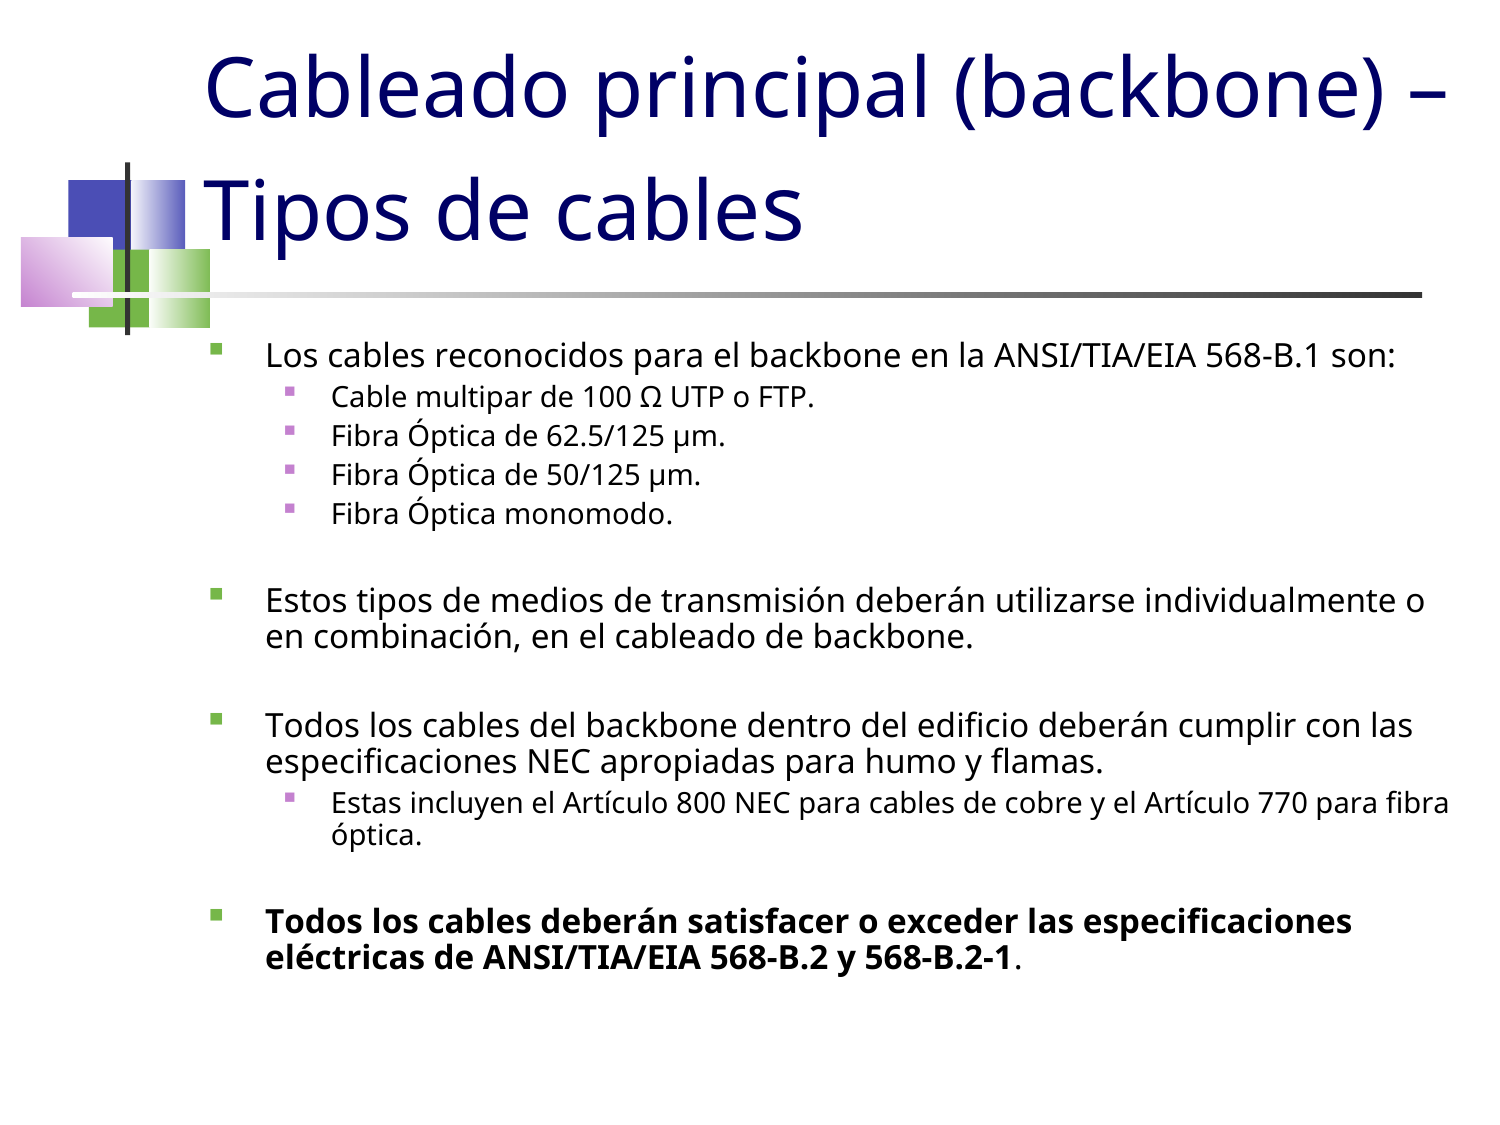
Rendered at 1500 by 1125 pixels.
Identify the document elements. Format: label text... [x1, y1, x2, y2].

title Cableado principal (backbone) – Tipos de cables [188, 35, 1468, 276]
list Los cables reconocidos para el backbone en la ANSI/TIA/EIA 568-B.1 son: Cable multipar de 100 Ω UTP o FTP. Fibra Óptica de 62.5/125 μm. Fibra Óptica de 50/125 μm. Fibra Óptica monomodo. Estos tipos de medios de transmisión deberán utilizarse individualmente o en combinación, en el cableado de backbone. Todos los cables del backbone dentro del edificio deberán cumplir con las especificaciones NEC apropiadas para humo y flamas. Estas incluyen el Artículo 800 NEC para cables de cobre y el Artículo 770 para fibra óptica. Todos los cables deberán satisfacer o exceder las especificaciones eléctricas de ANSI/TIA/EIA 568-B.2 y 568-B.2-1. [193, 331, 1469, 1007]
